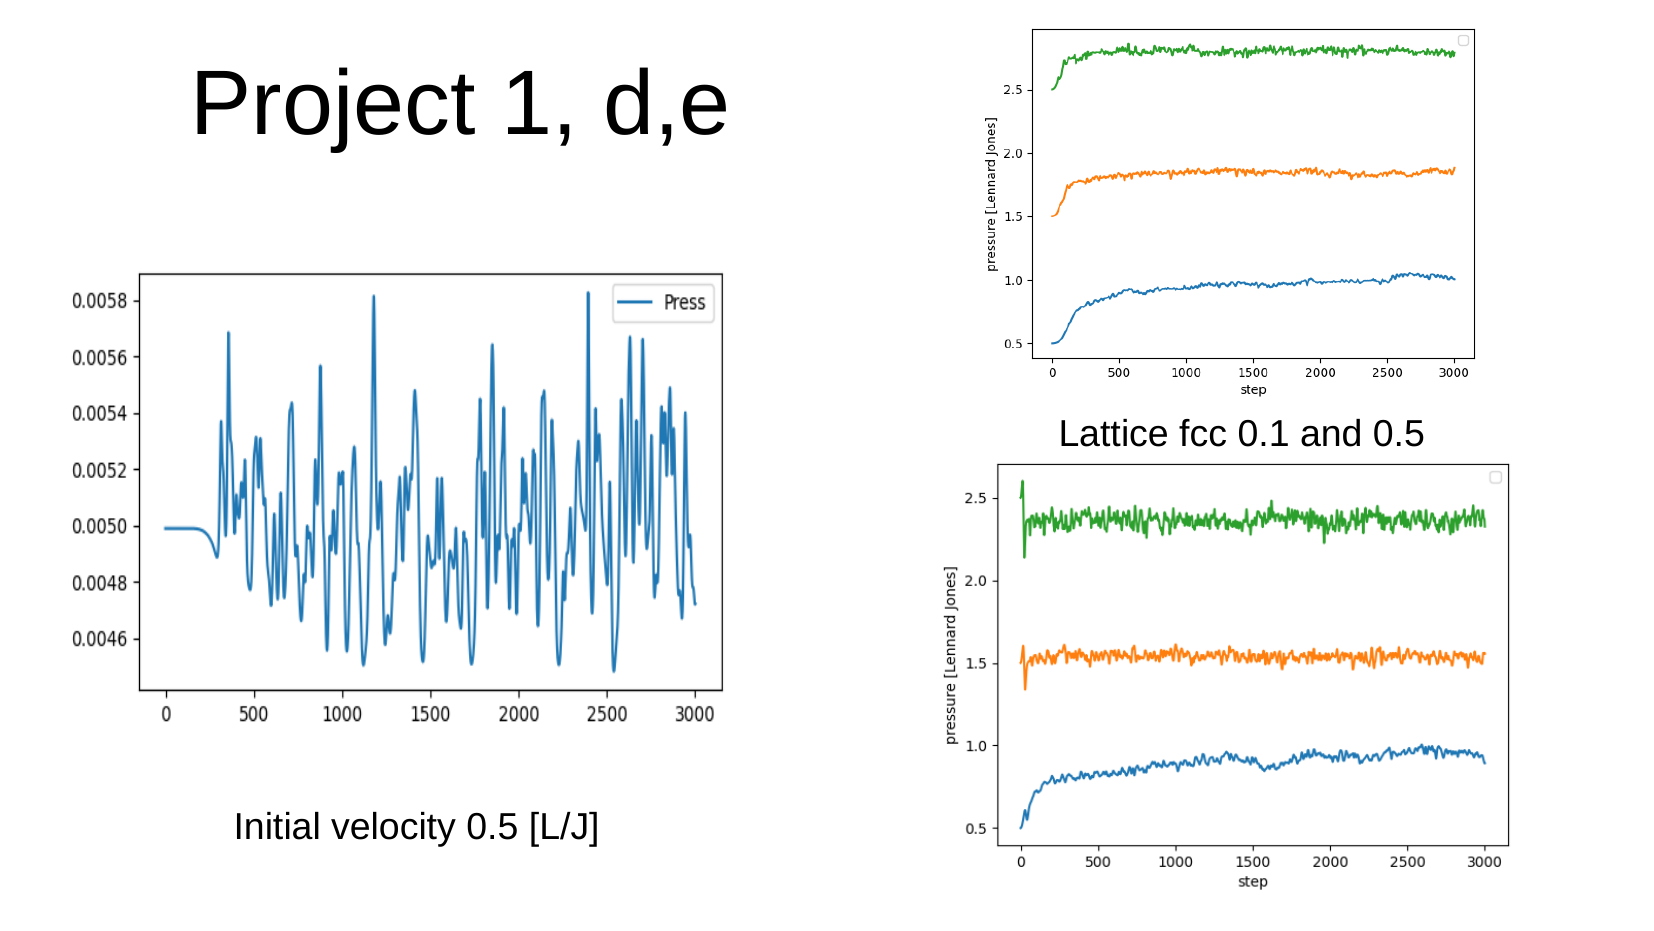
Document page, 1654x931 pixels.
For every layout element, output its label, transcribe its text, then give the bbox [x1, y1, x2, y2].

title Project 1, d,e [0, 24, 960, 181]
text_box Initial velocity 0.5 [L/J] [218, 798, 616, 856]
picture [915, 0, 1574, 900]
picture [45, 209, 797, 750]
text_box Lattice fcc 0.1 and 0.5 [1043, 405, 1441, 462]
